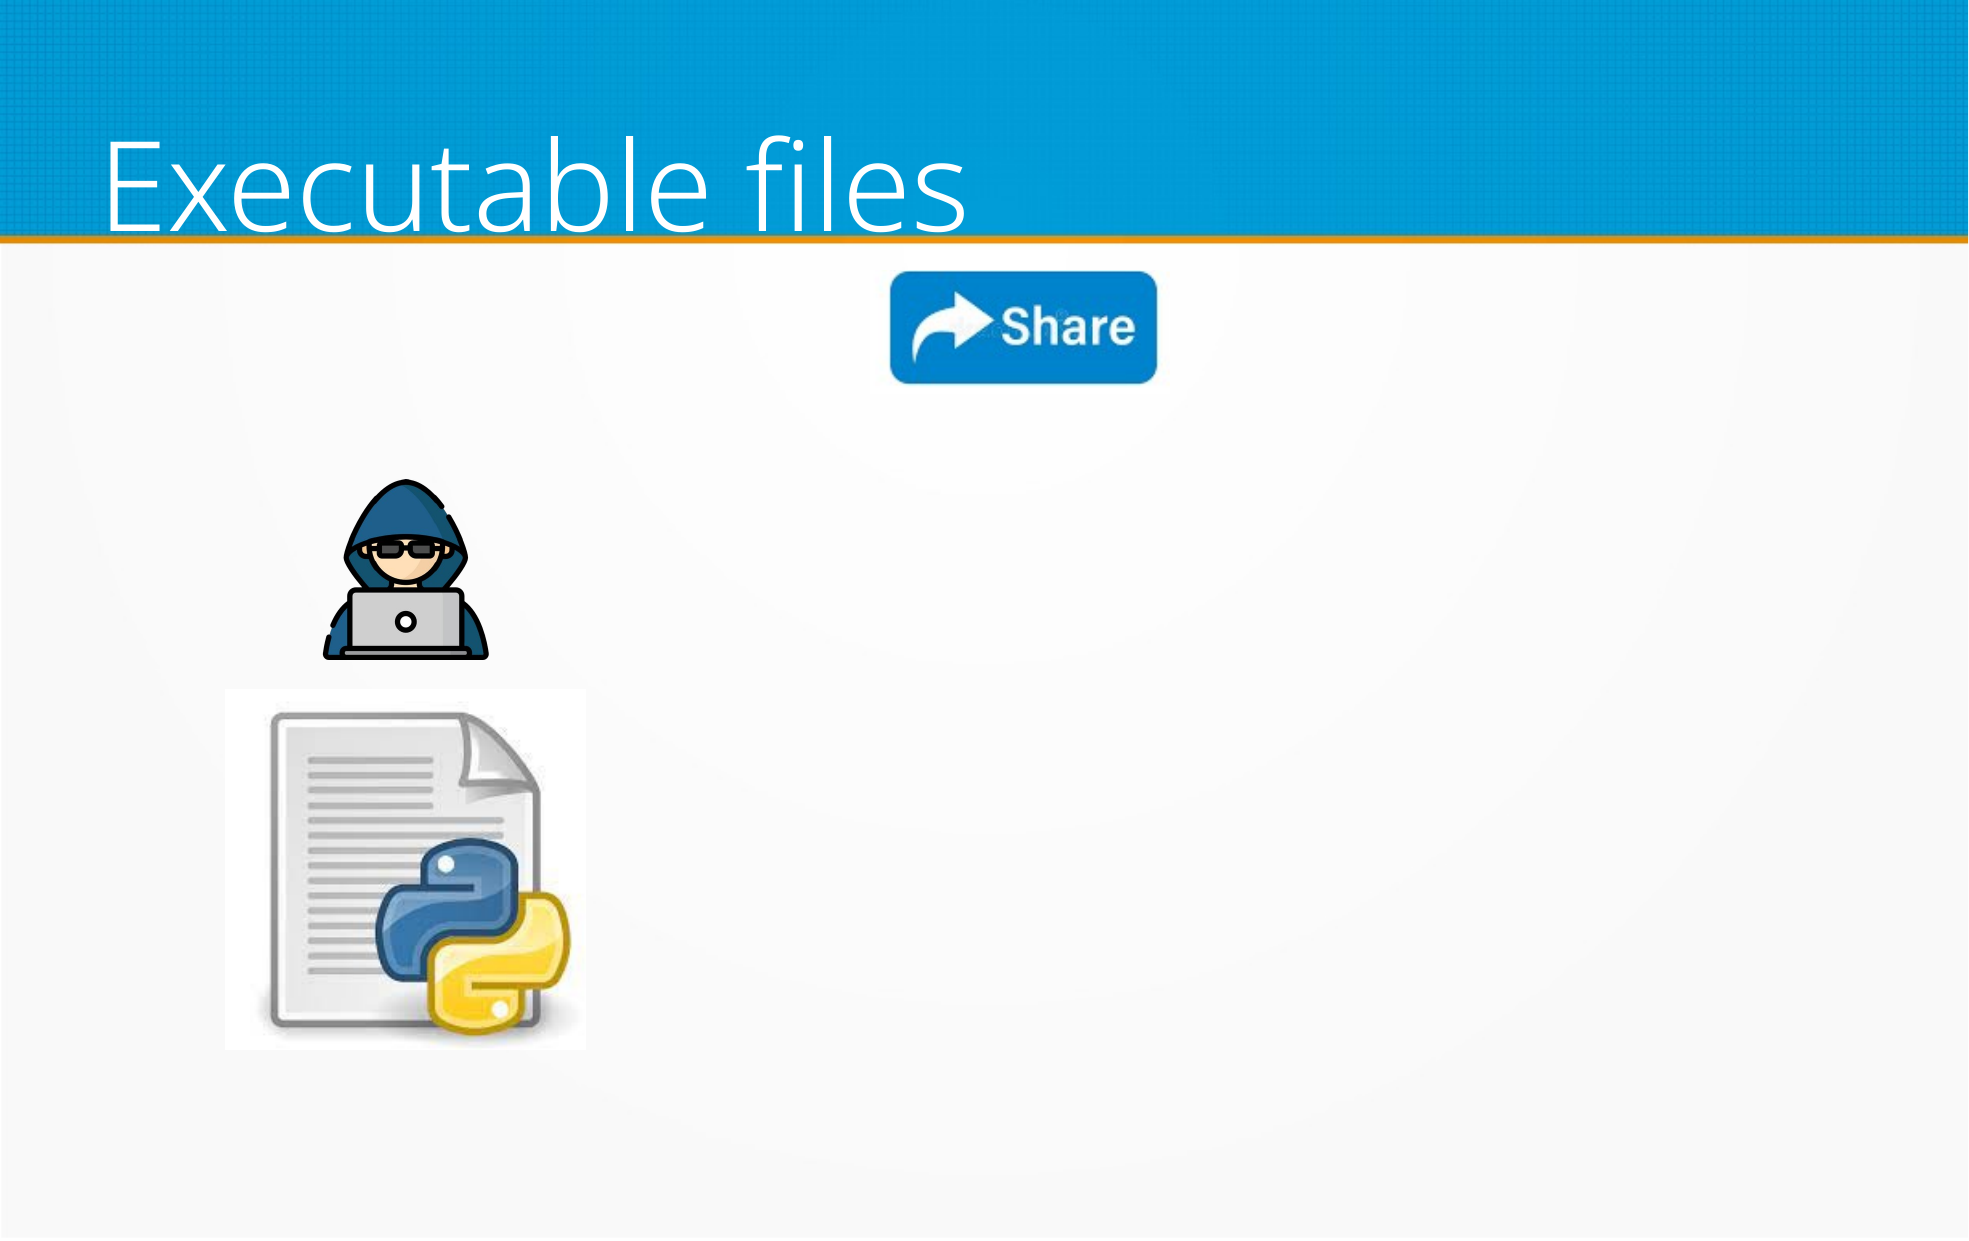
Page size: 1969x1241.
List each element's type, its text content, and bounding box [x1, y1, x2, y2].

picture [0, 233, 1969, 1241]
title Executable files [98, 49, 1870, 257]
